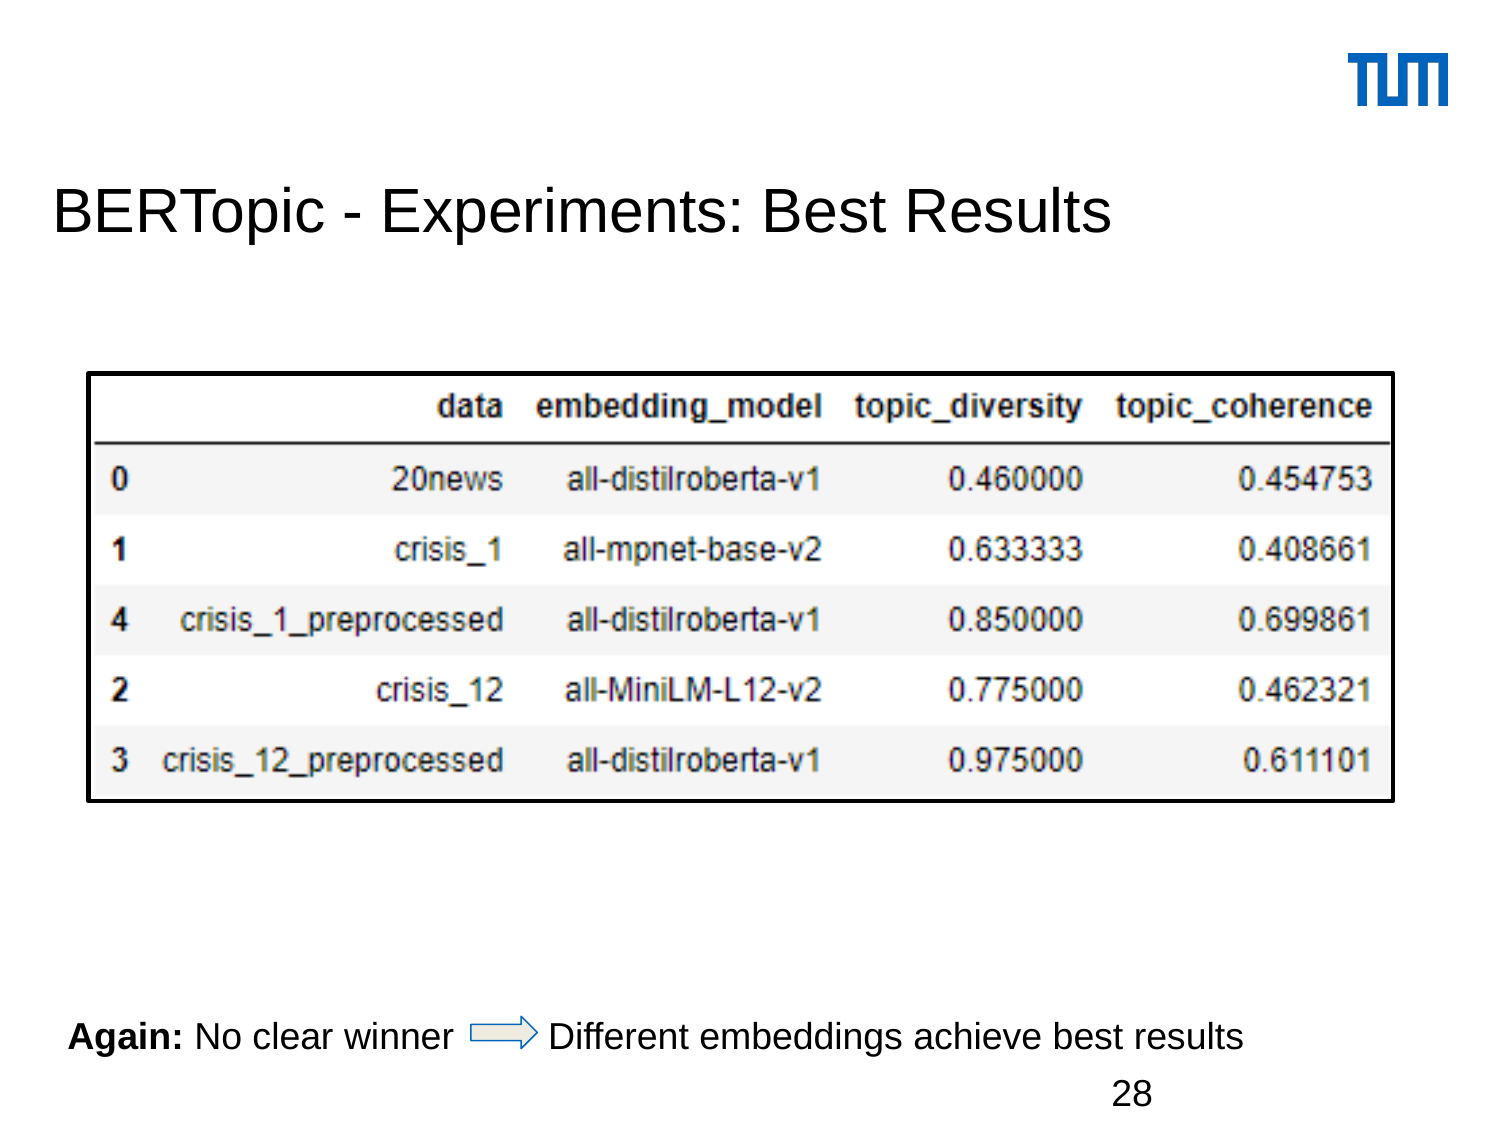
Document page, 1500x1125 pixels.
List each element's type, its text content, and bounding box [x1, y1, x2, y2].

picture [90, 375, 1391, 799]
text_box BERTopic - Experiments: Best Results [52, 165, 1449, 233]
text_box [470, 1016, 538, 1049]
text_box Again: No clear winner Different embeddings achieve best results [52, 994, 1483, 1073]
picture [1348, 53, 1448, 106]
text_box <number> [1111, 1073, 1448, 1122]
